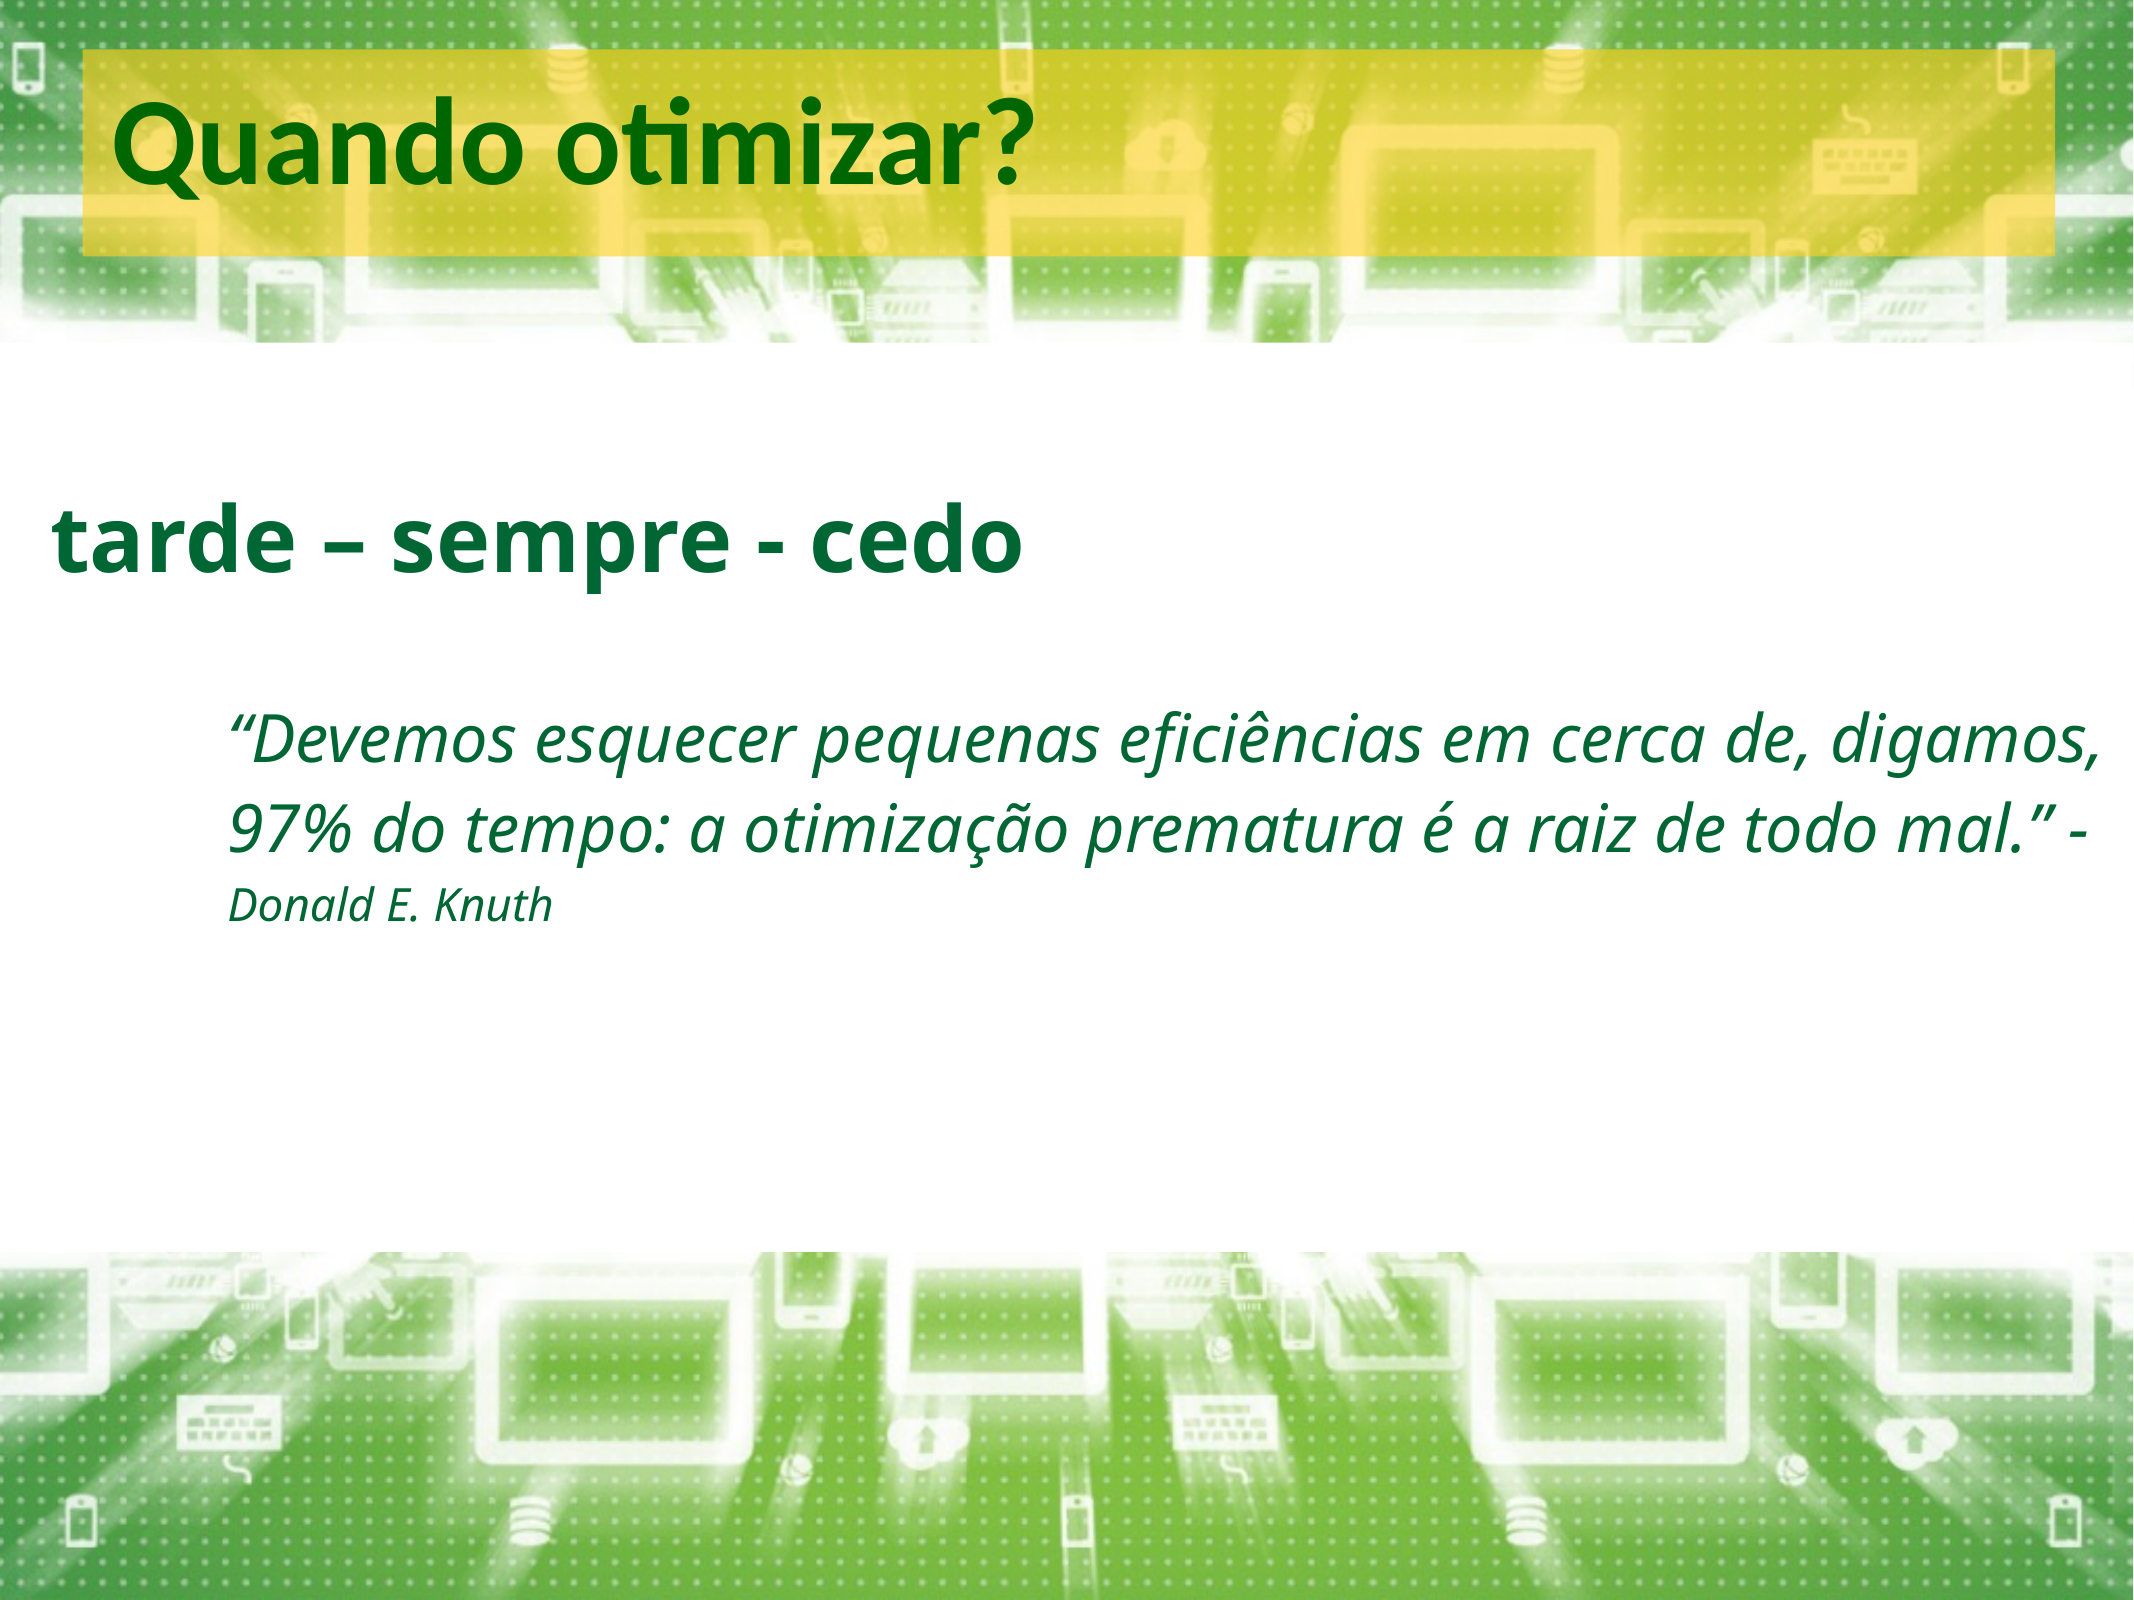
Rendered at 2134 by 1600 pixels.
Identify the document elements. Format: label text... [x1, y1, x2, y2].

picture [0, 1252, 2134, 1600]
picture [0, 0, 2134, 342]
title Quando otimizar? [82, 49, 2056, 257]
text_box tarde – sempre - cedo “Devemos esquecer pequenas eficiências em cerca de, digamos, 97% do tempo: a otimização prematura é a raiz de todo mal.” - Donald E. Knuth [0, 342, 2134, 1252]
